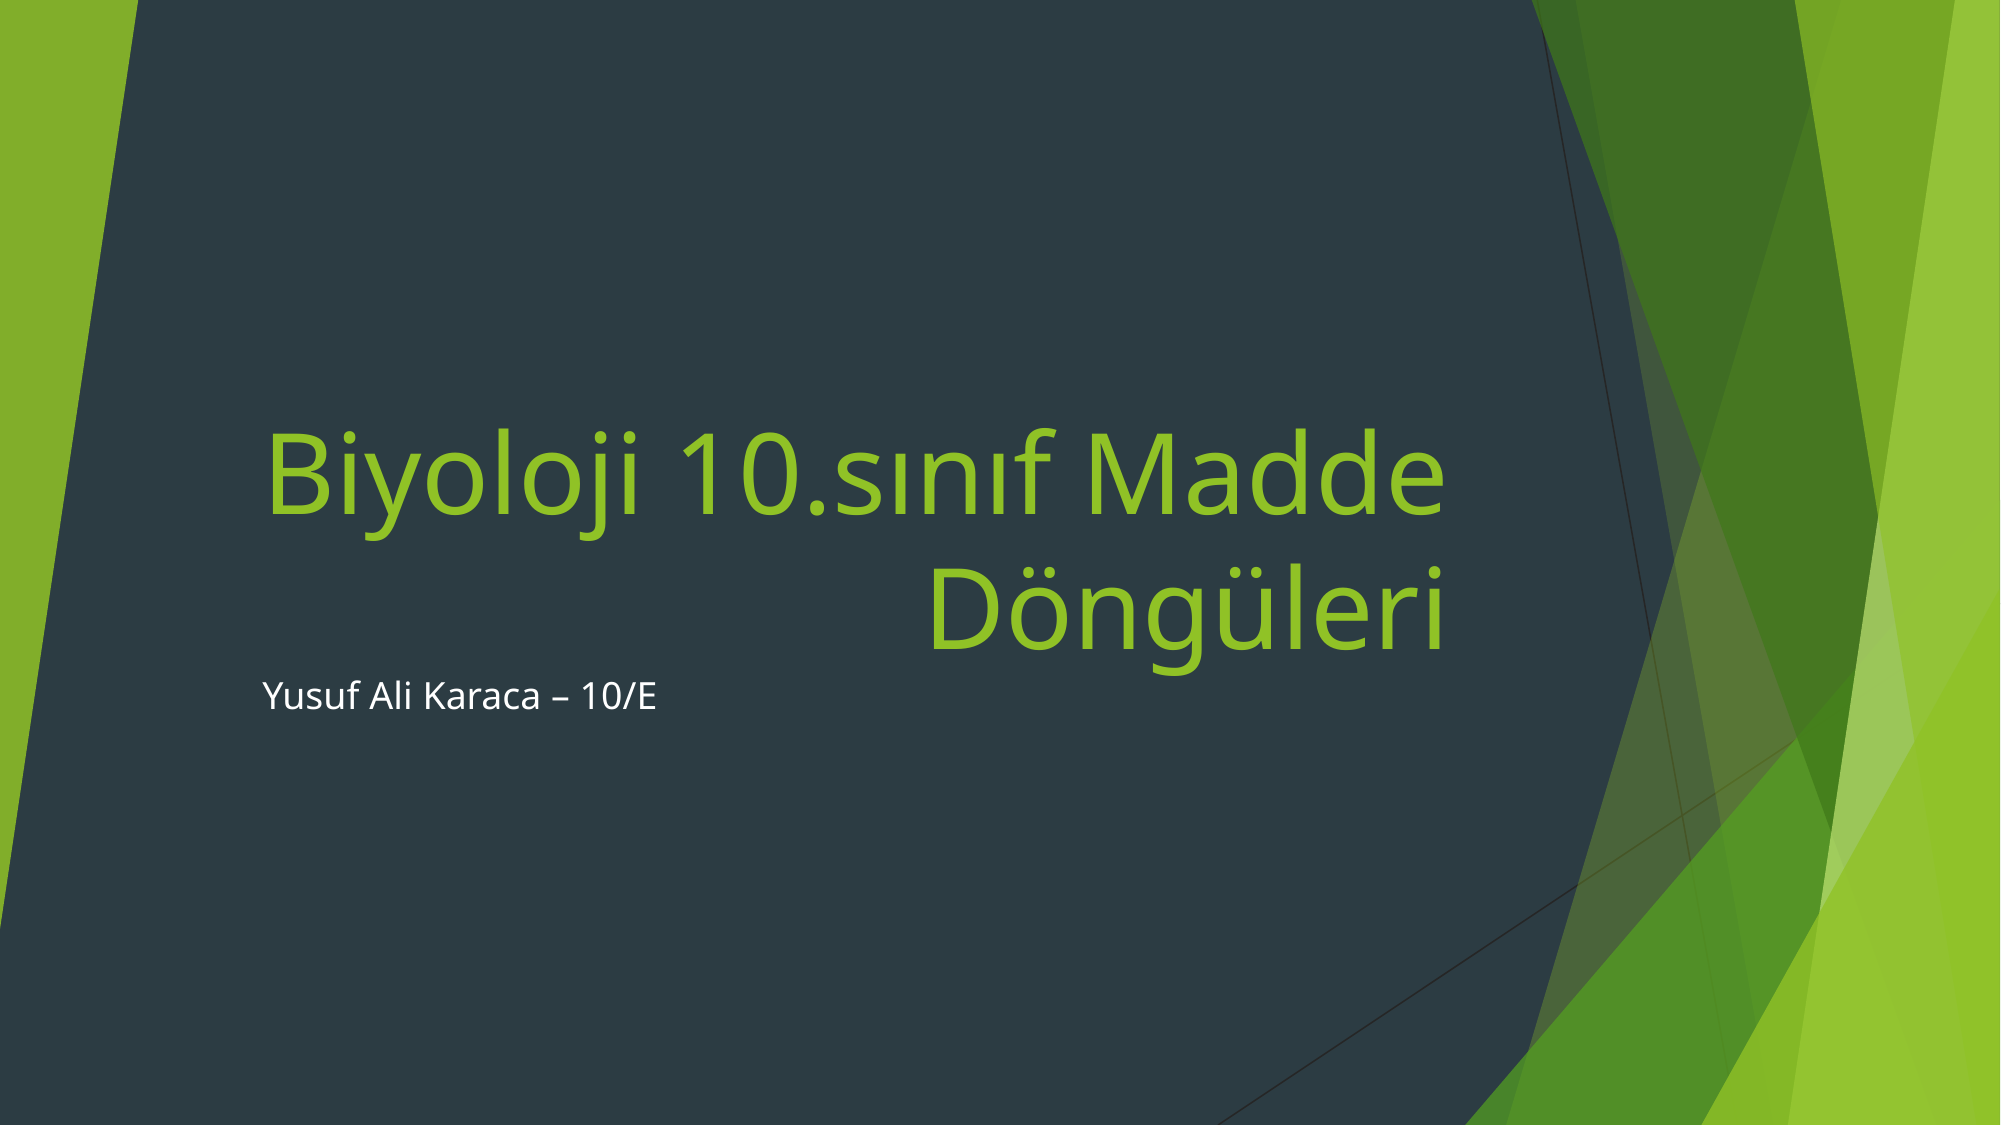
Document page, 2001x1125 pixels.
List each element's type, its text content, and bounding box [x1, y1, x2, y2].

title Biyoloji 10.sınıf Madde Döngüleri [247, 394, 1522, 664]
subtitle Yusuf Ali Karaca – 10/E [247, 664, 1522, 845]
